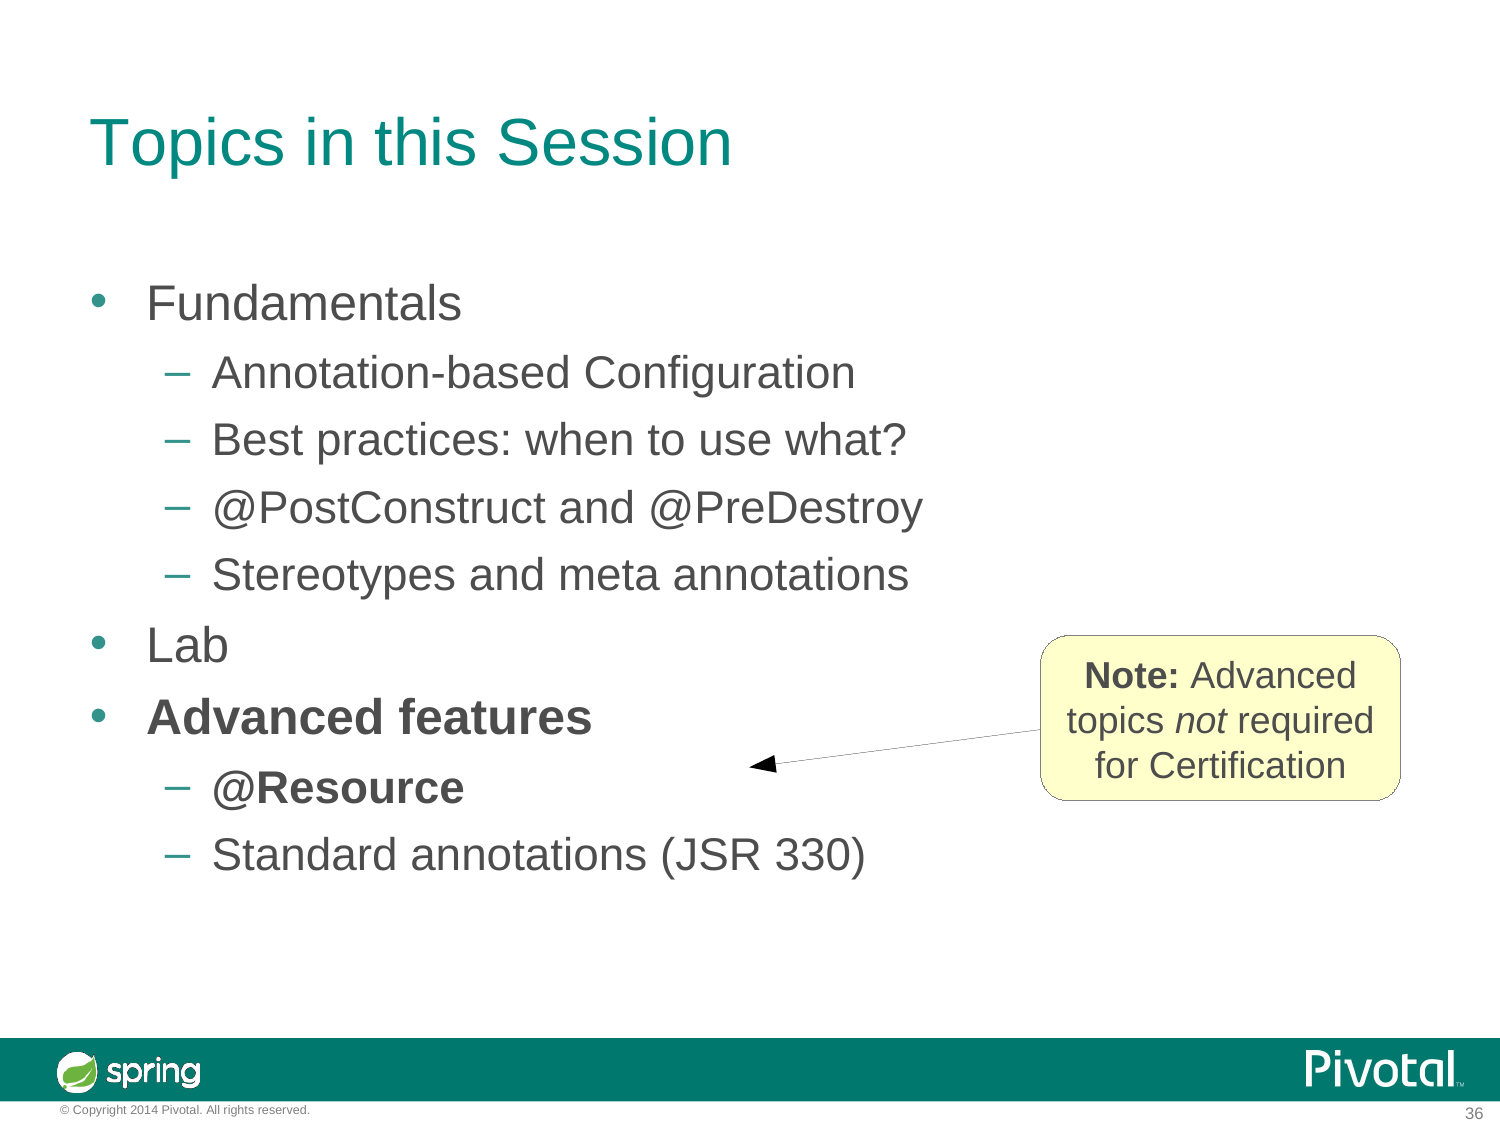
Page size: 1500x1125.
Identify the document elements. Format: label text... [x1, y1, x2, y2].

title Topics in this Session [75, 45, 1426, 233]
picture [32, 1041, 210, 1103]
text_box Note: Advanced topics not required for Certification [1040, 635, 1401, 801]
picture [1306, 1050, 1464, 1087]
list Fundamentals Annotation-based Configuration Best practices: when to use what? @PostConstruct and @PreDestroy Stereotypes and meta annotations Lab Advanced features @Resource Standard annotations (JSR 330) [75, 262, 1426, 888]
